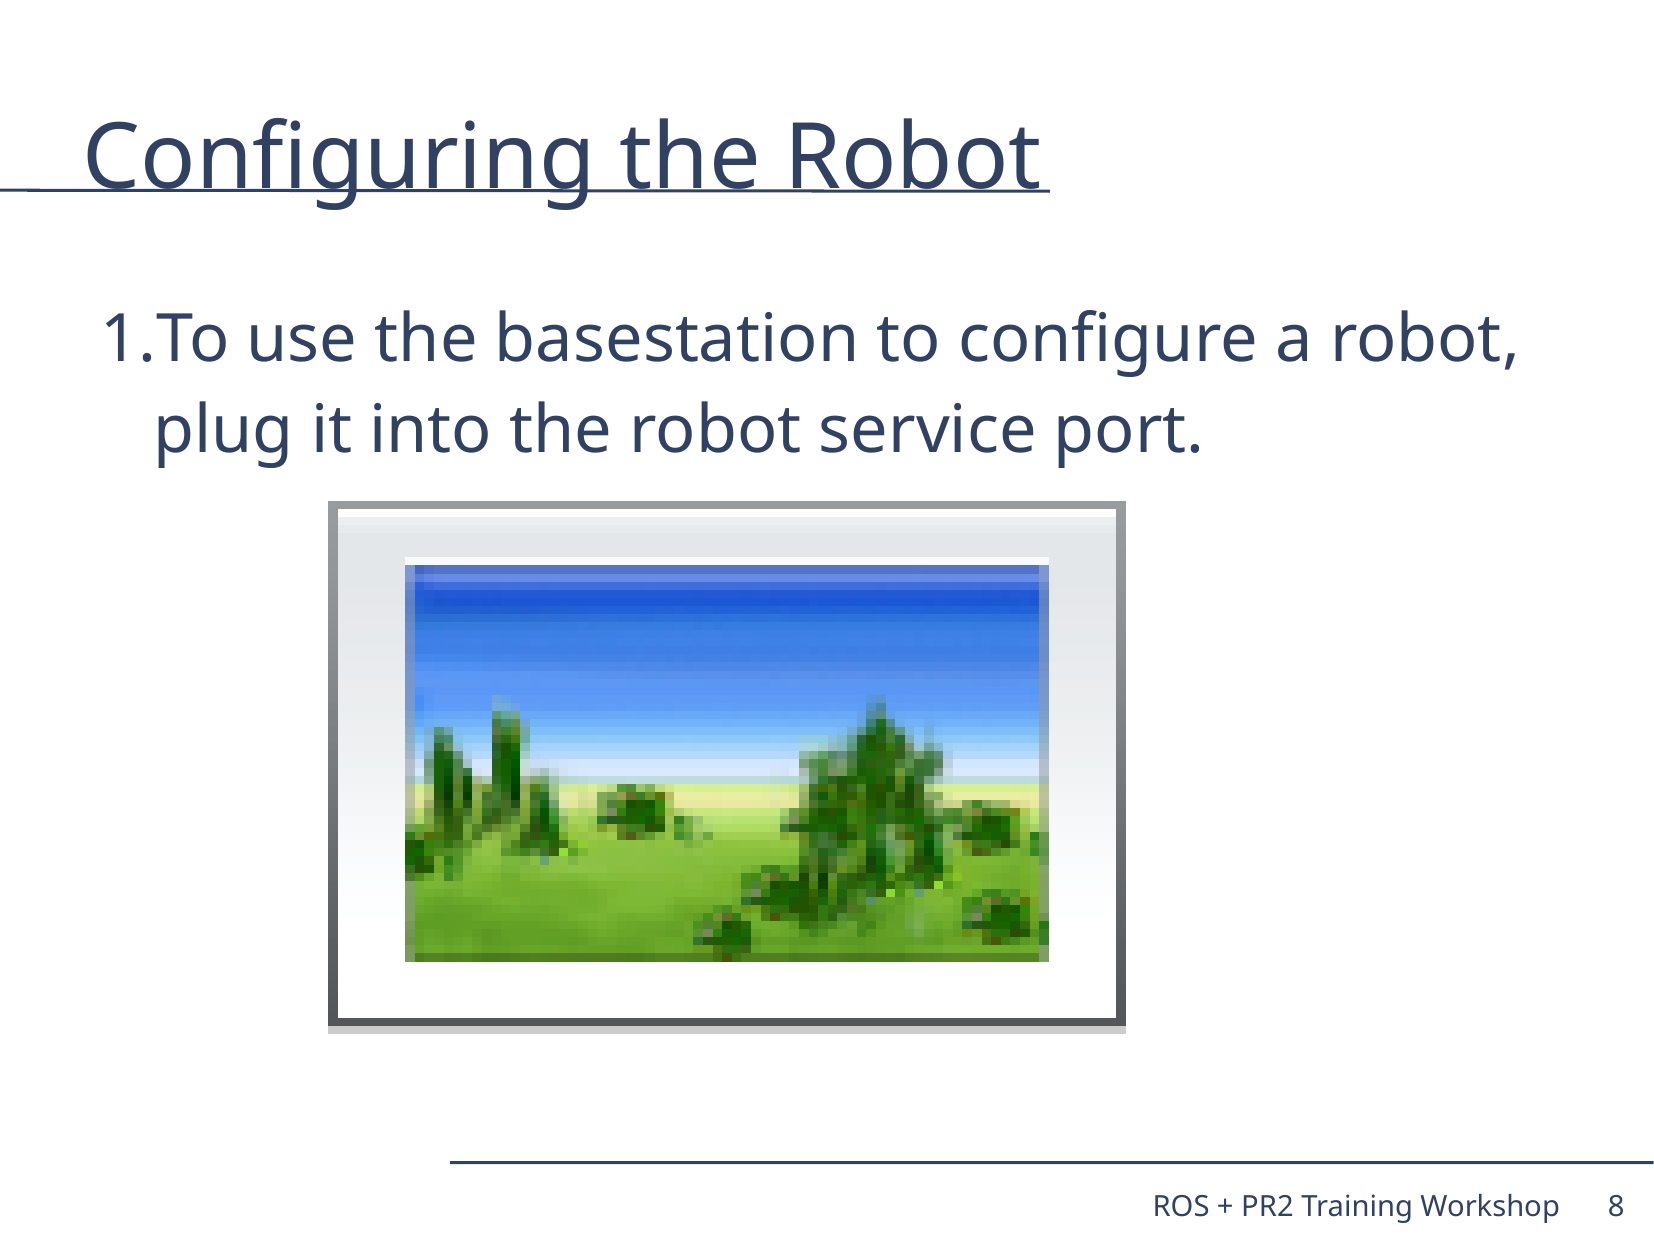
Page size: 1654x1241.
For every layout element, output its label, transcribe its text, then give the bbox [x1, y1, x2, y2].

list To use the basestation to configure a robot, plug it into the robot service port. [82, 290, 1571, 1109]
title Configuring the Robot [82, 56, 1571, 250]
picture [300, 477, 1155, 1051]
